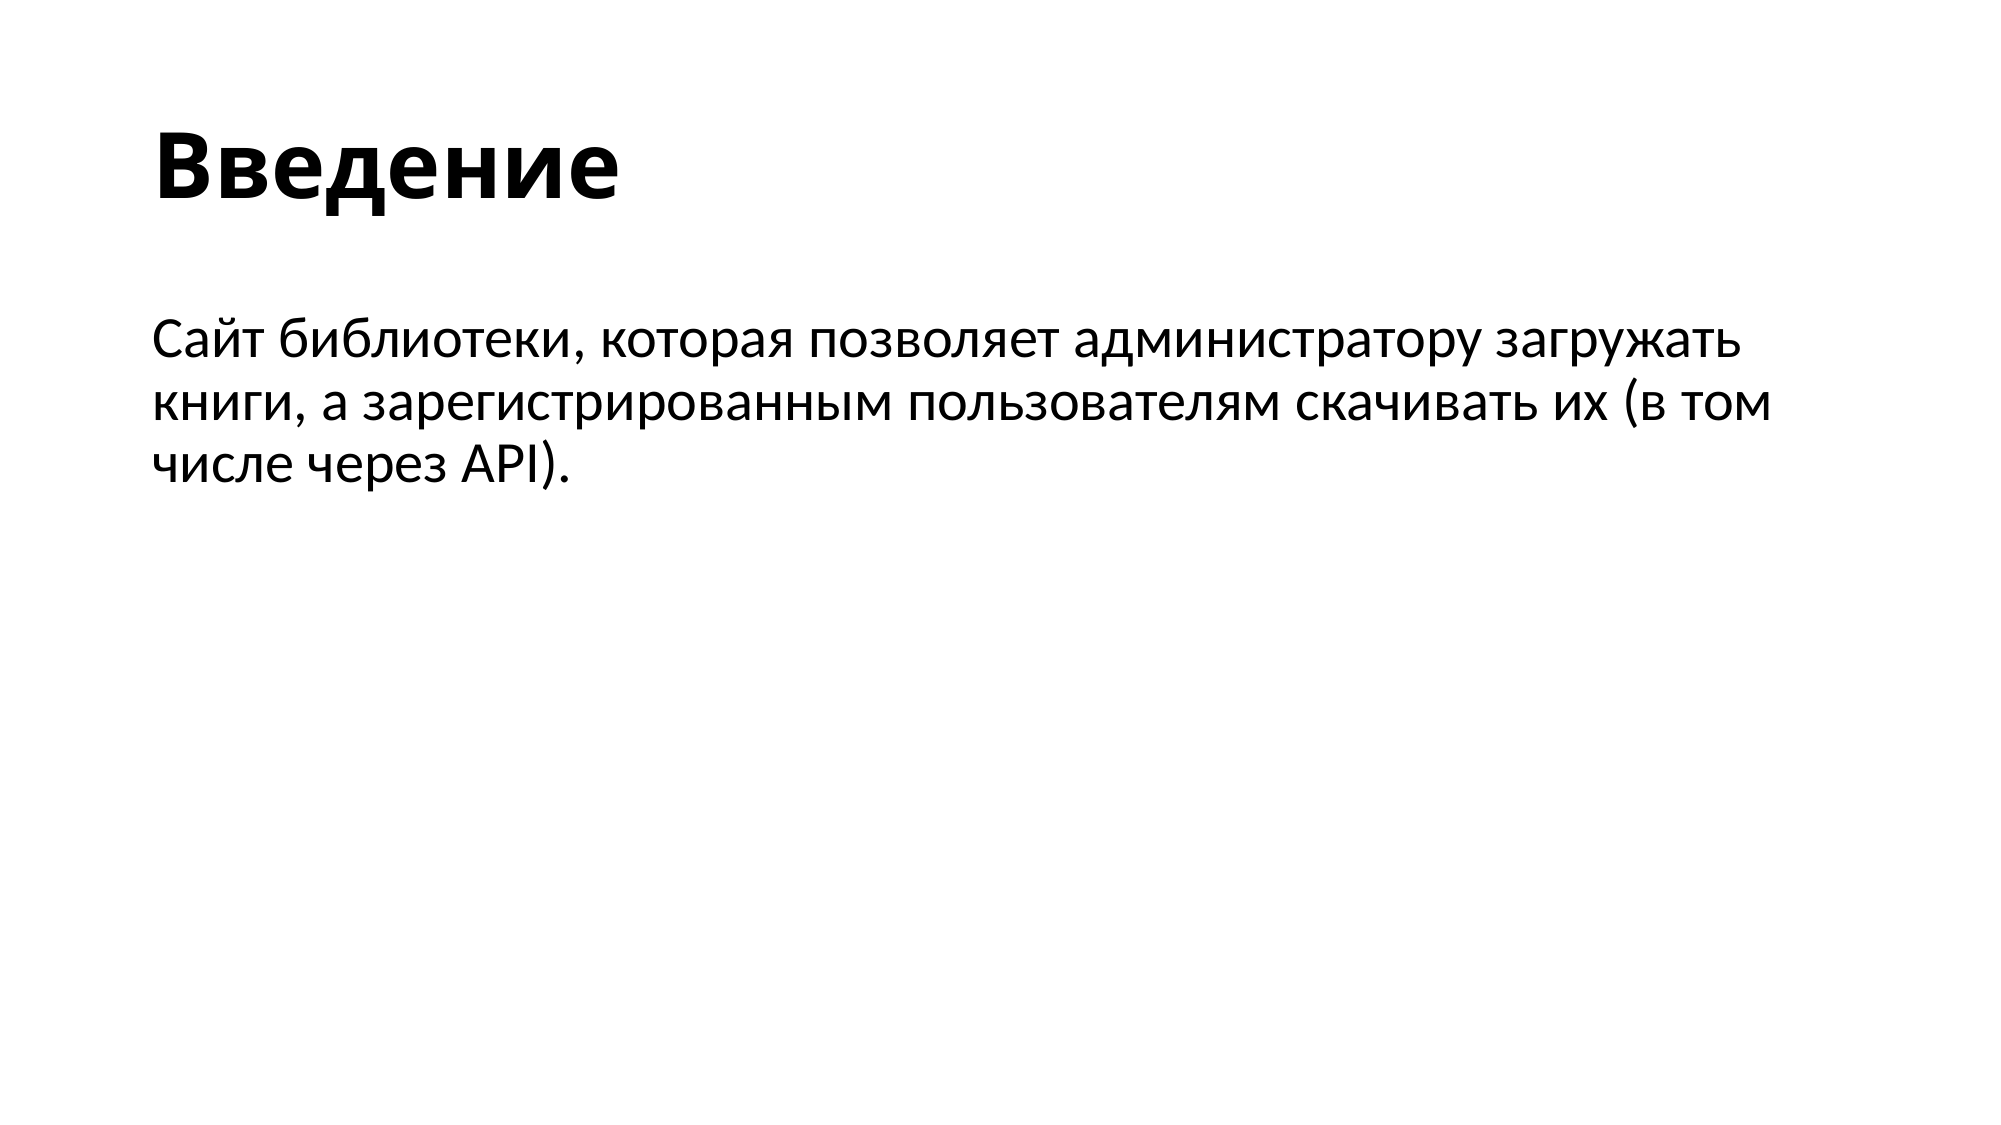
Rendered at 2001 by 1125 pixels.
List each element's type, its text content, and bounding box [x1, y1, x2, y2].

list Сайт библиотеки, которая позволяет администратору загружать книги, а зарегистрированным пользователям скачивать их (в том числе через API). [137, 299, 1863, 1014]
title Введение [137, 59, 1863, 278]
